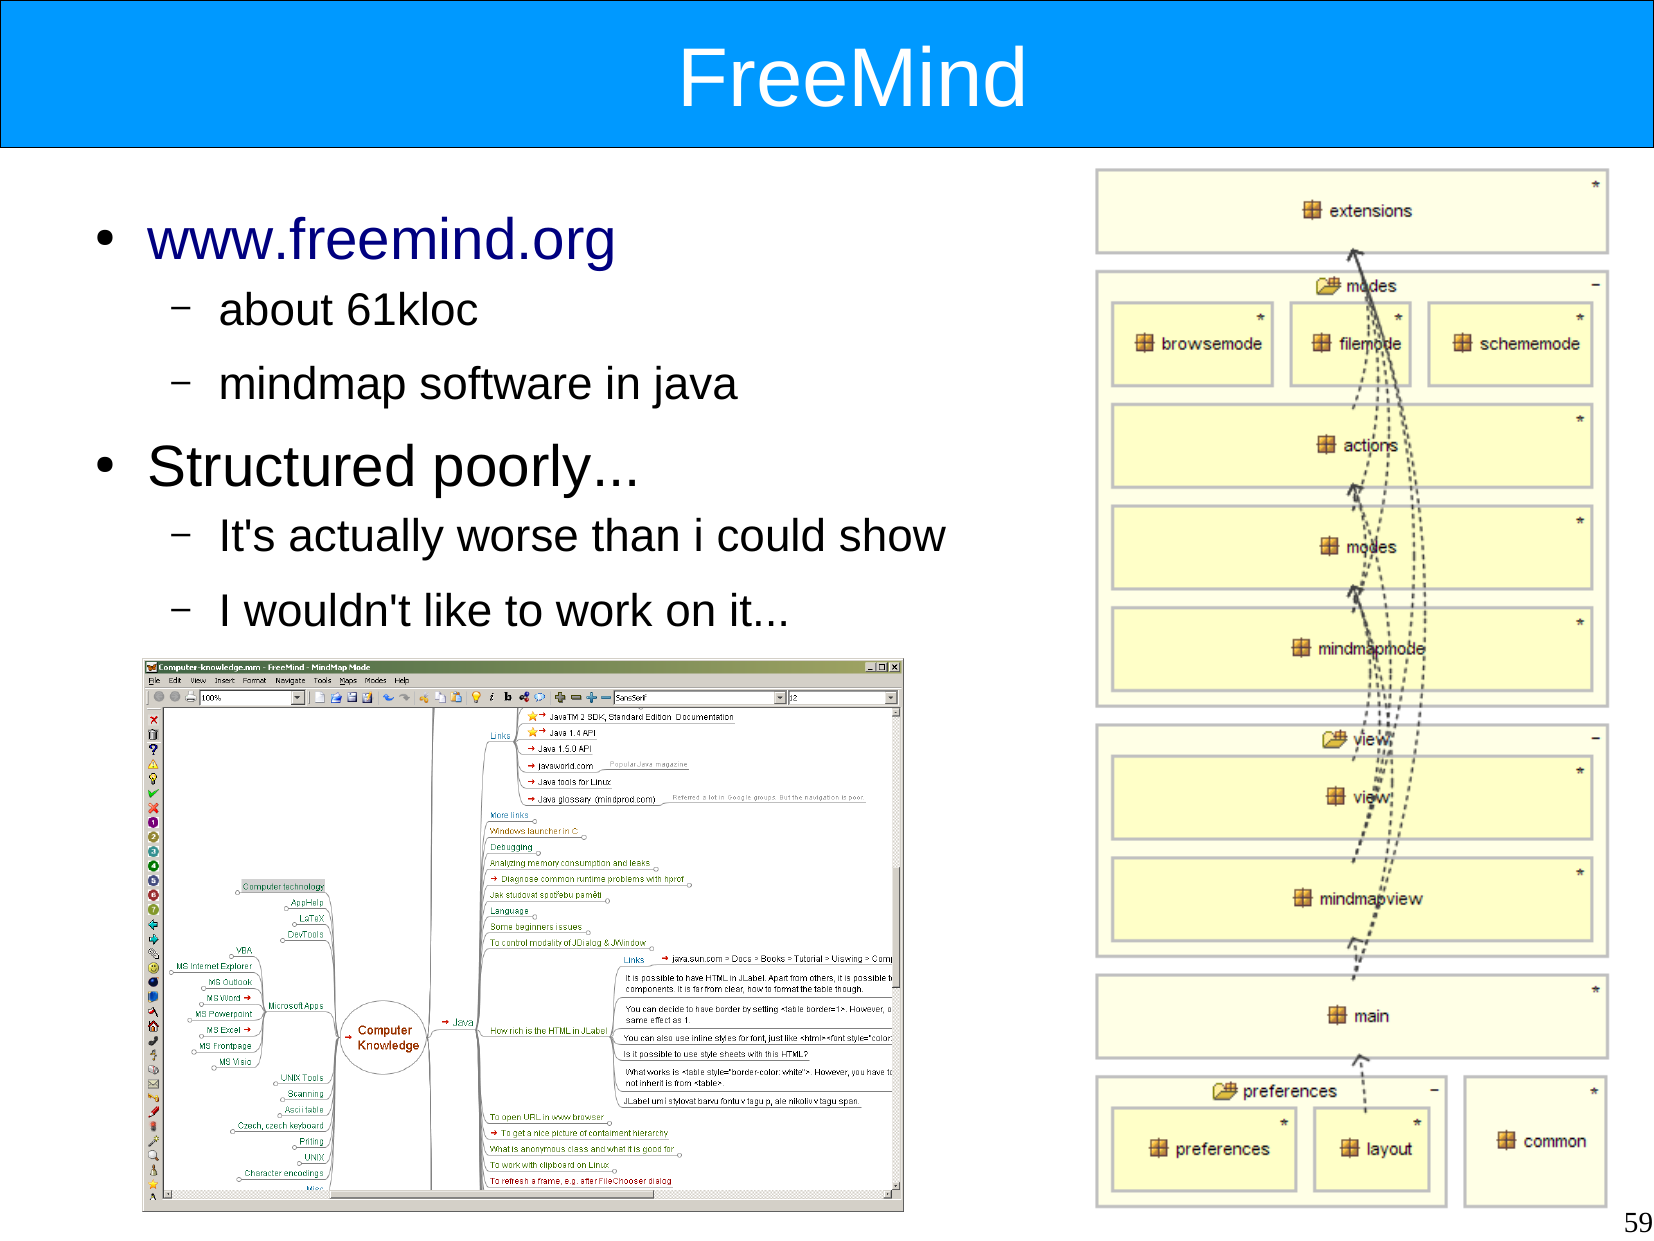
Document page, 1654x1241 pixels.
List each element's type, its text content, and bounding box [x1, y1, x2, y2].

list www.freemind.org about 61kloc mindmap software in java Structured poorly... It's actually worse than i could show I wouldn't like to work on it... [76, 206, 1080, 1152]
picture [1080, 153, 1625, 1224]
picture [142, 658, 904, 1212]
title FreeMind [82, 13, 1625, 142]
